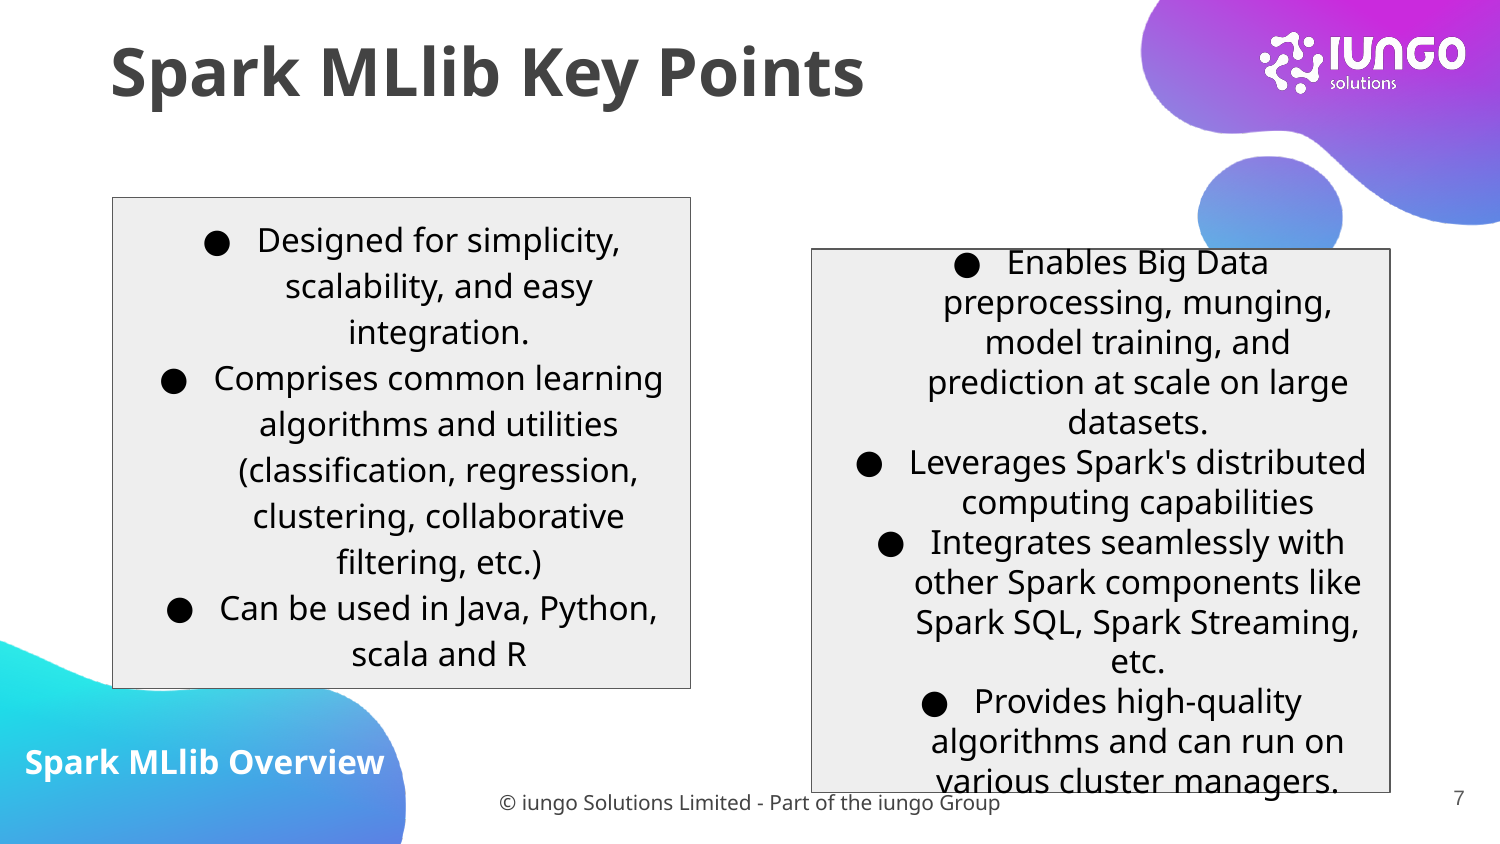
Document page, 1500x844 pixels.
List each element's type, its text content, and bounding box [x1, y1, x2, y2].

slide_number <number> [1389, 764, 1480, 830]
picture [0, 0, 1500, 844]
subtitle Spark MLlib Overview [9, 719, 411, 844]
text_box Enables Big Data preprocessing, munging, model training, and prediction at scale on large datasets. Leverages Spark's distributed computing capabilities Integrates seamlessly with other Spark components like Spark SQL, Spark Streaming, etc. Provides high-quality algorithms and can run on various cluster managers. [811, 249, 1390, 793]
title Spark MLlib Key Points [95, 30, 924, 125]
text_box Designed for simplicity, scalability, and easy integration. Comprises common learning algorithms and utilities (classification, regression, clustering, collaborative filtering, etc.) Can be used in Java, Python, scala and R [112, 197, 691, 689]
